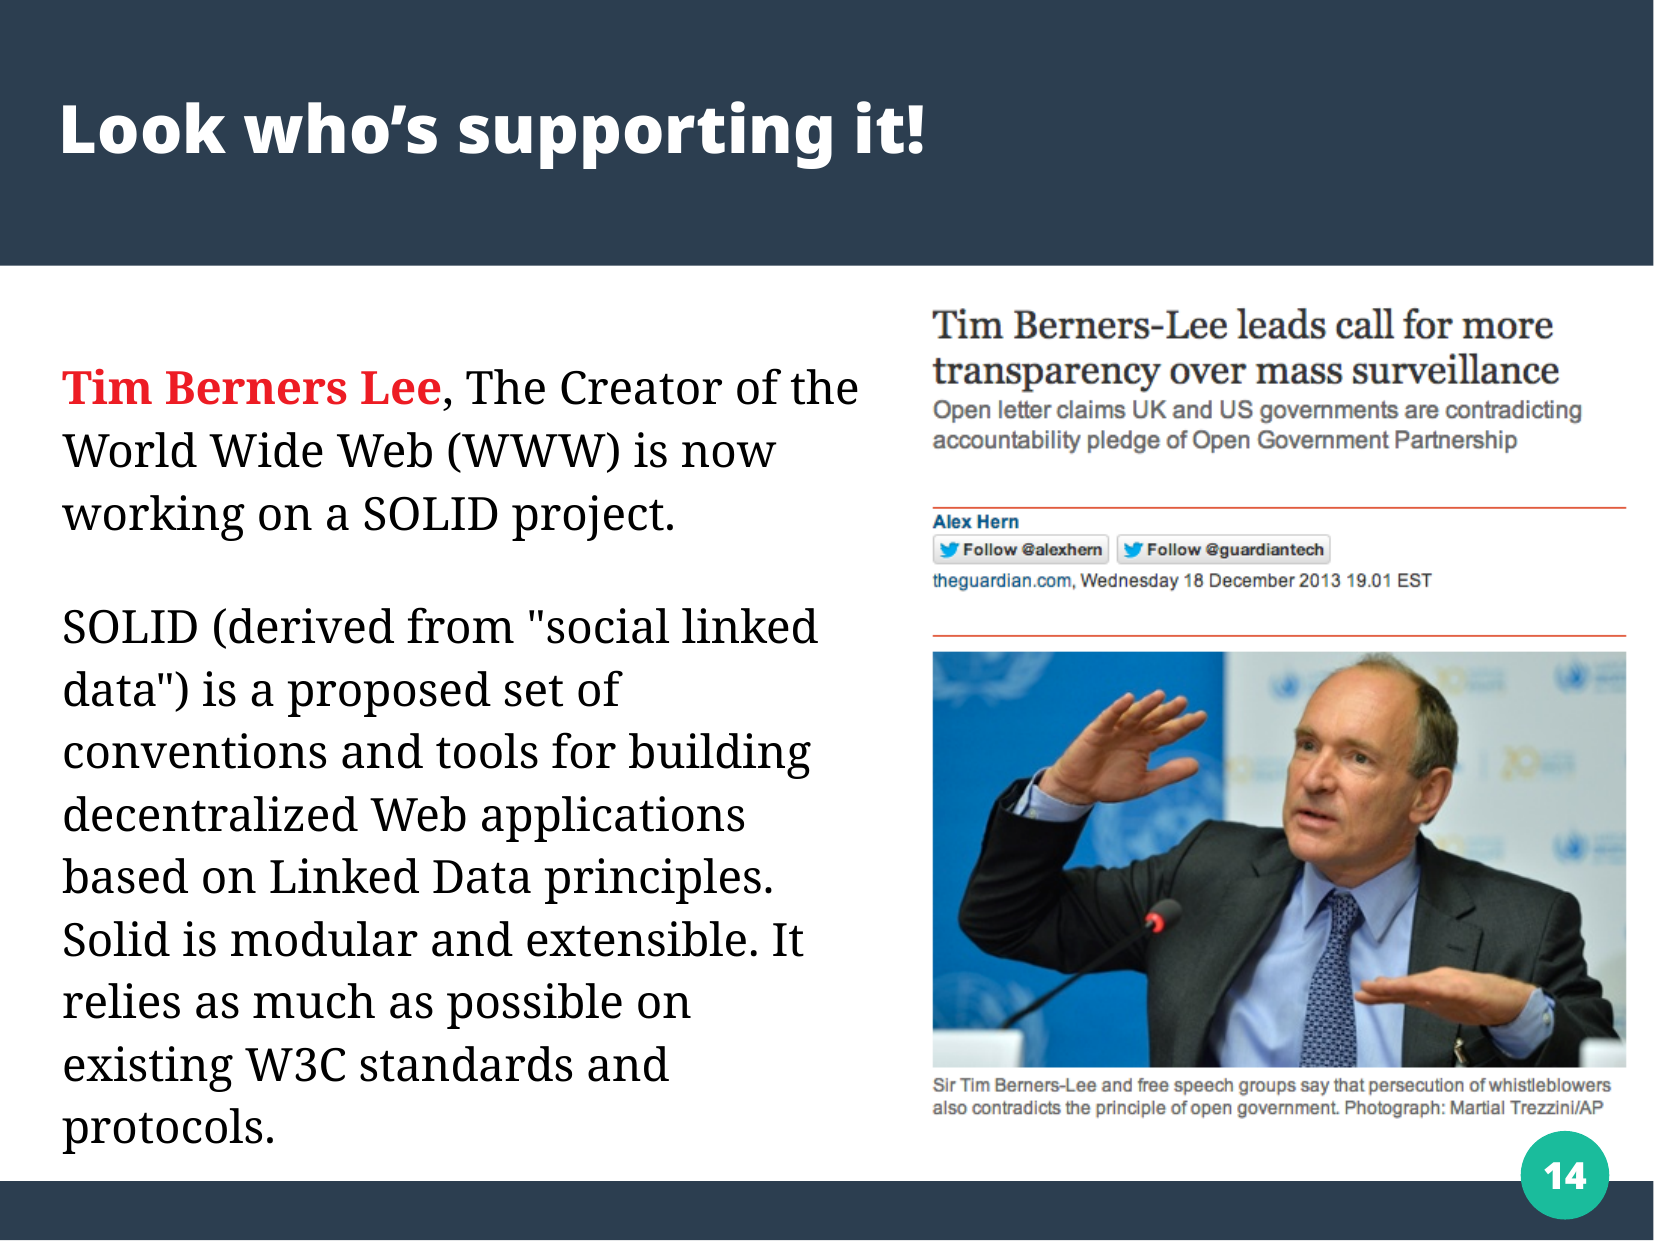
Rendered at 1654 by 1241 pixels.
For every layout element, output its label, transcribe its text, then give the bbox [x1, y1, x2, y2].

text_box Tim Berners Lee, The Creator of the World Wide Web (WWW) is now working on a SOLID project. SOLID (derived from "social linked data") is a proposed set of conventions and tools for building decentralized Web applications based on Linked Data principles. Solid is modular and extensible. It relies as much as possible on existing W3C standards and protocols. [47, 348, 886, 1047]
title Look who’s supporting it! [59, 49, 1595, 207]
picture [915, 301, 1640, 1128]
